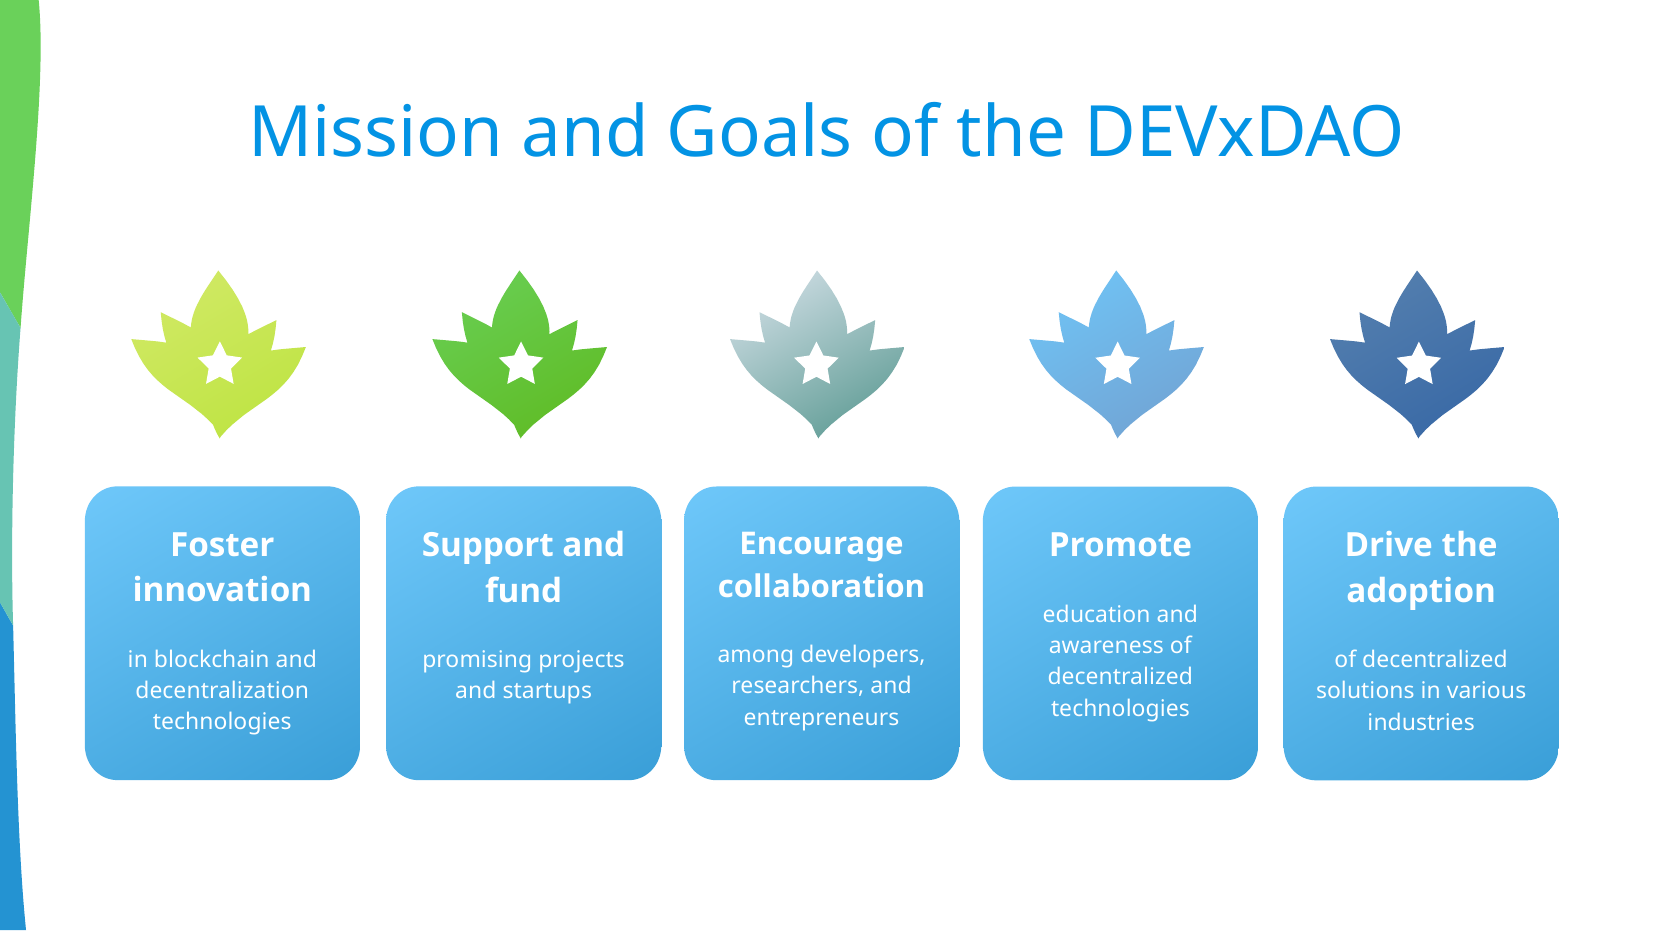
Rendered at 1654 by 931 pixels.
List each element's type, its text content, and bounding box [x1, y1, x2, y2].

text_box [131, 270, 306, 439]
text_box [730, 270, 905, 439]
text_box Support and fund promising projects and startups [386, 486, 662, 781]
text_box [1029, 270, 1204, 439]
text_box Encourage collaboration among developers, researchers, and entrepreneurs [684, 486, 960, 781]
text_box Mission and Goals of the DEVxDAO [0, 78, 1654, 178]
text_box [1330, 270, 1505, 439]
text_box Promote education and awareness of decentralized technologies [982, 486, 1259, 781]
text_box [432, 270, 608, 439]
text_box Foster innovation in blockchain and decentralization technologies [84, 486, 361, 781]
text_box Drive the adoption of decentralized solutions in various industries [1283, 486, 1559, 781]
